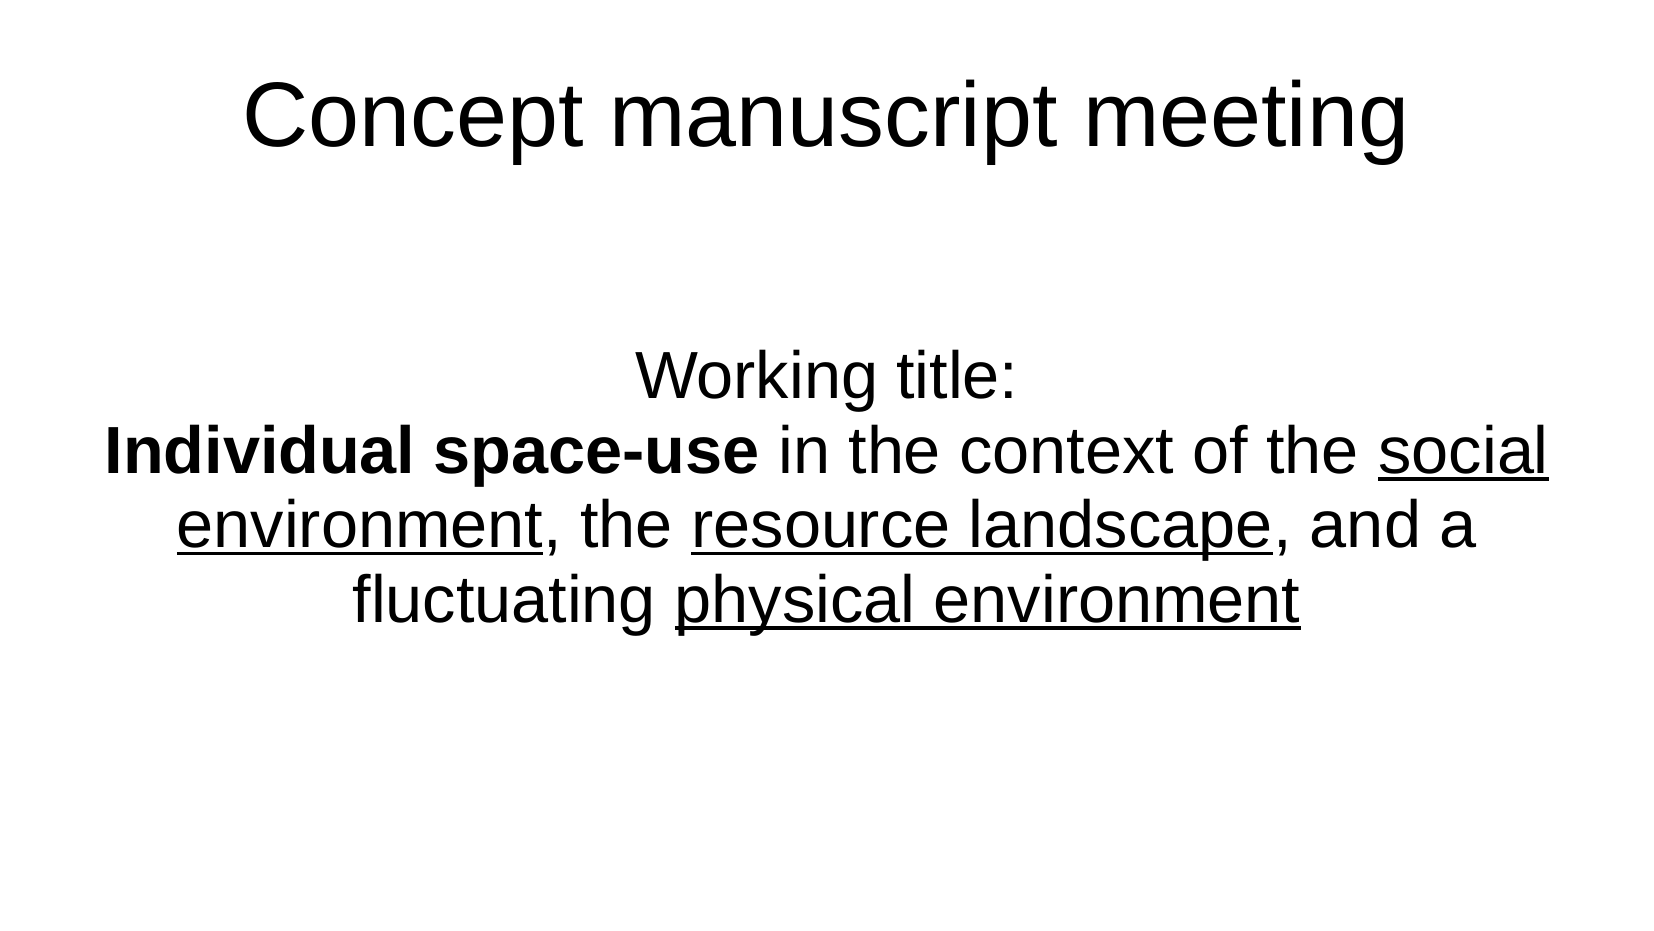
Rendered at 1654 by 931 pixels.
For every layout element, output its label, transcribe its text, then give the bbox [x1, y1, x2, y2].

title Concept manuscript meeting [82, 37, 1571, 193]
subtitle Working title: Individual space-use in the context of the social environment, the resource landscape, and a fluctuating physical environment [82, 217, 1571, 758]
